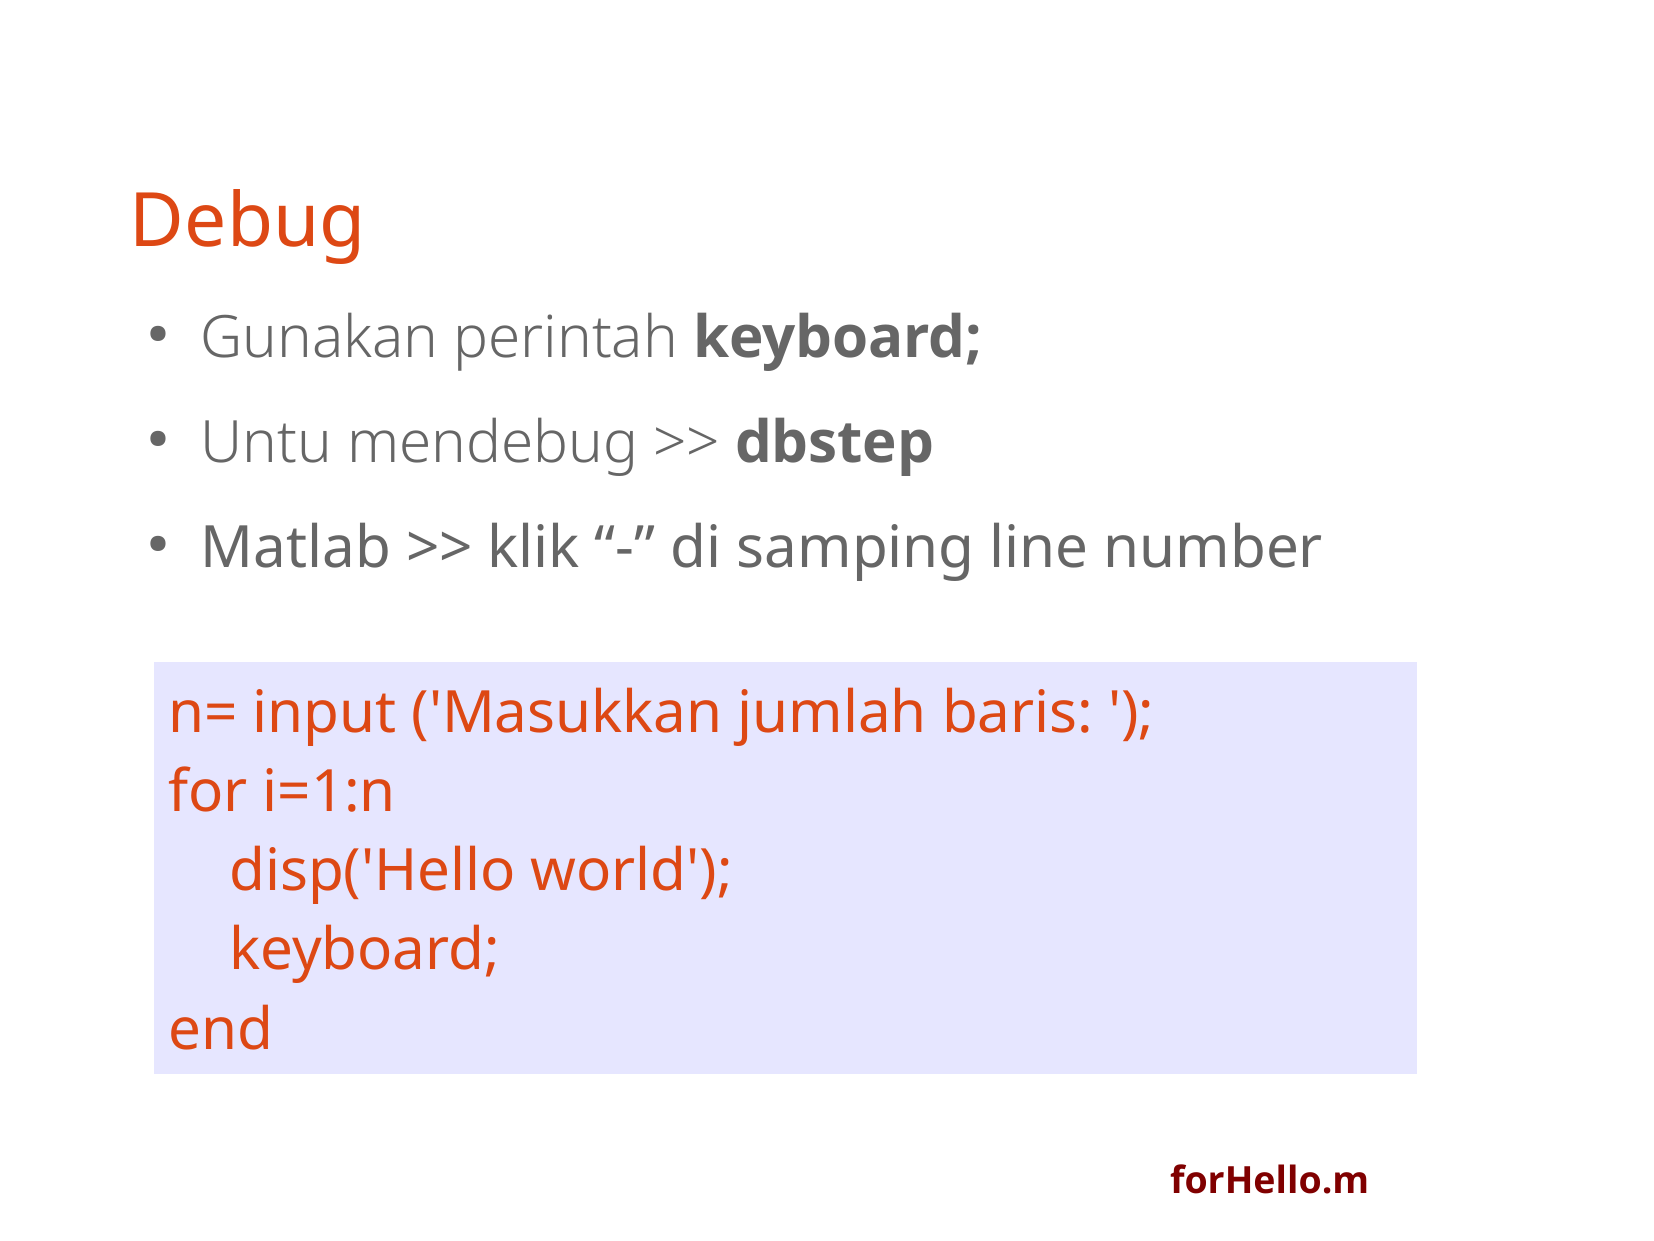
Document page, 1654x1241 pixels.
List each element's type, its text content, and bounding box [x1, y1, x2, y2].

title Debug [129, 153, 1518, 281]
list Gunakan perintah keyboard; Untu mendebug >> dbstep Matlab >> klik “-” di samping line number [129, 295, 1518, 1010]
text_box forHello.m [974, 1145, 1565, 1203]
text_box n= input ('Masukkan jumlah baris: '); for i=1:n disp('Hello world'); keyboard; end [153, 661, 1418, 1075]
